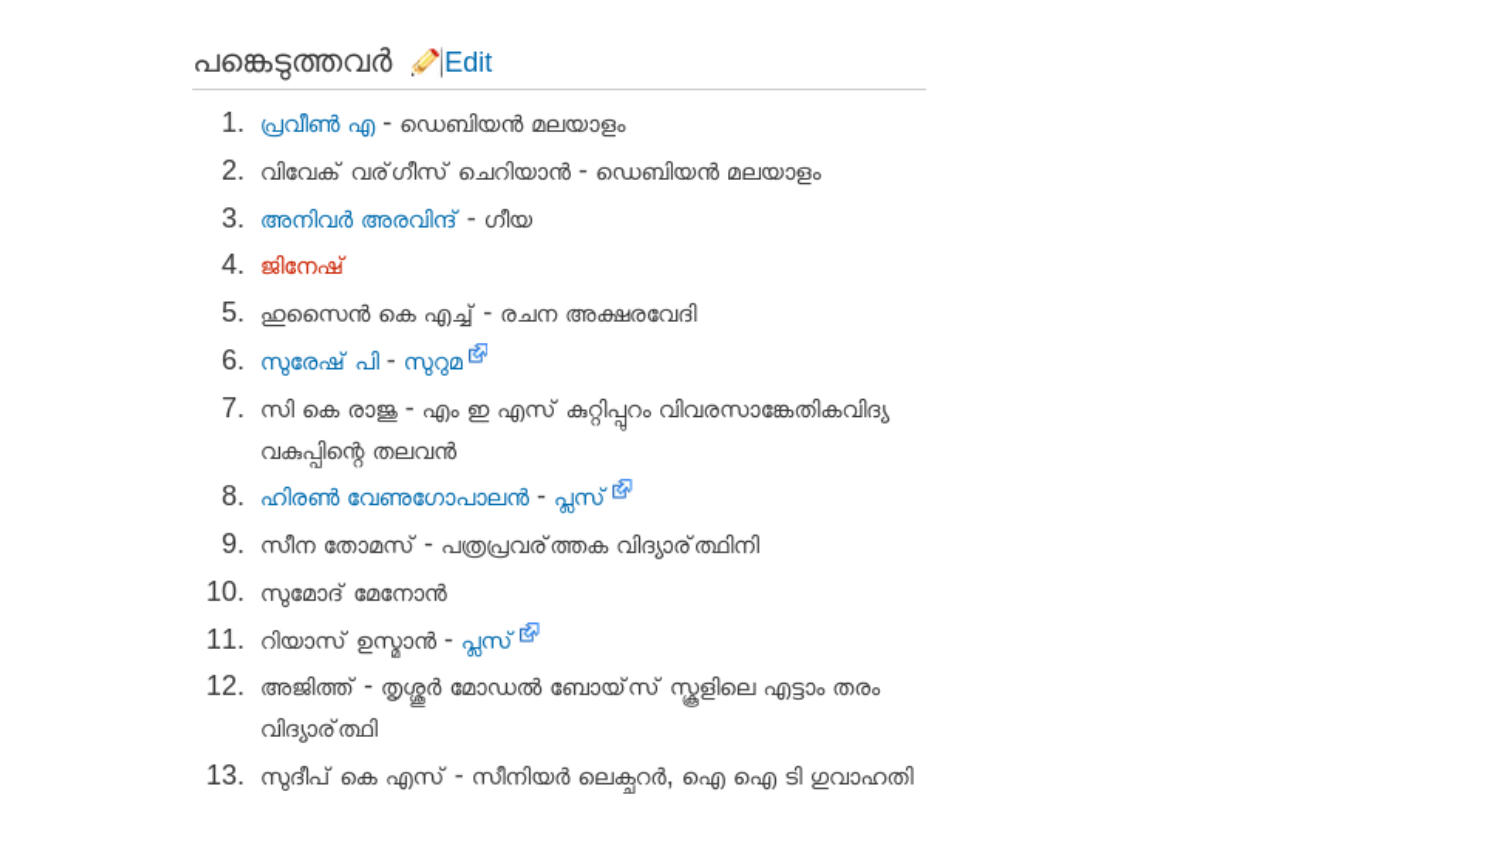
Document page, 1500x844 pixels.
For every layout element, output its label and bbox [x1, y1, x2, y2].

picture [177, 21, 948, 844]
